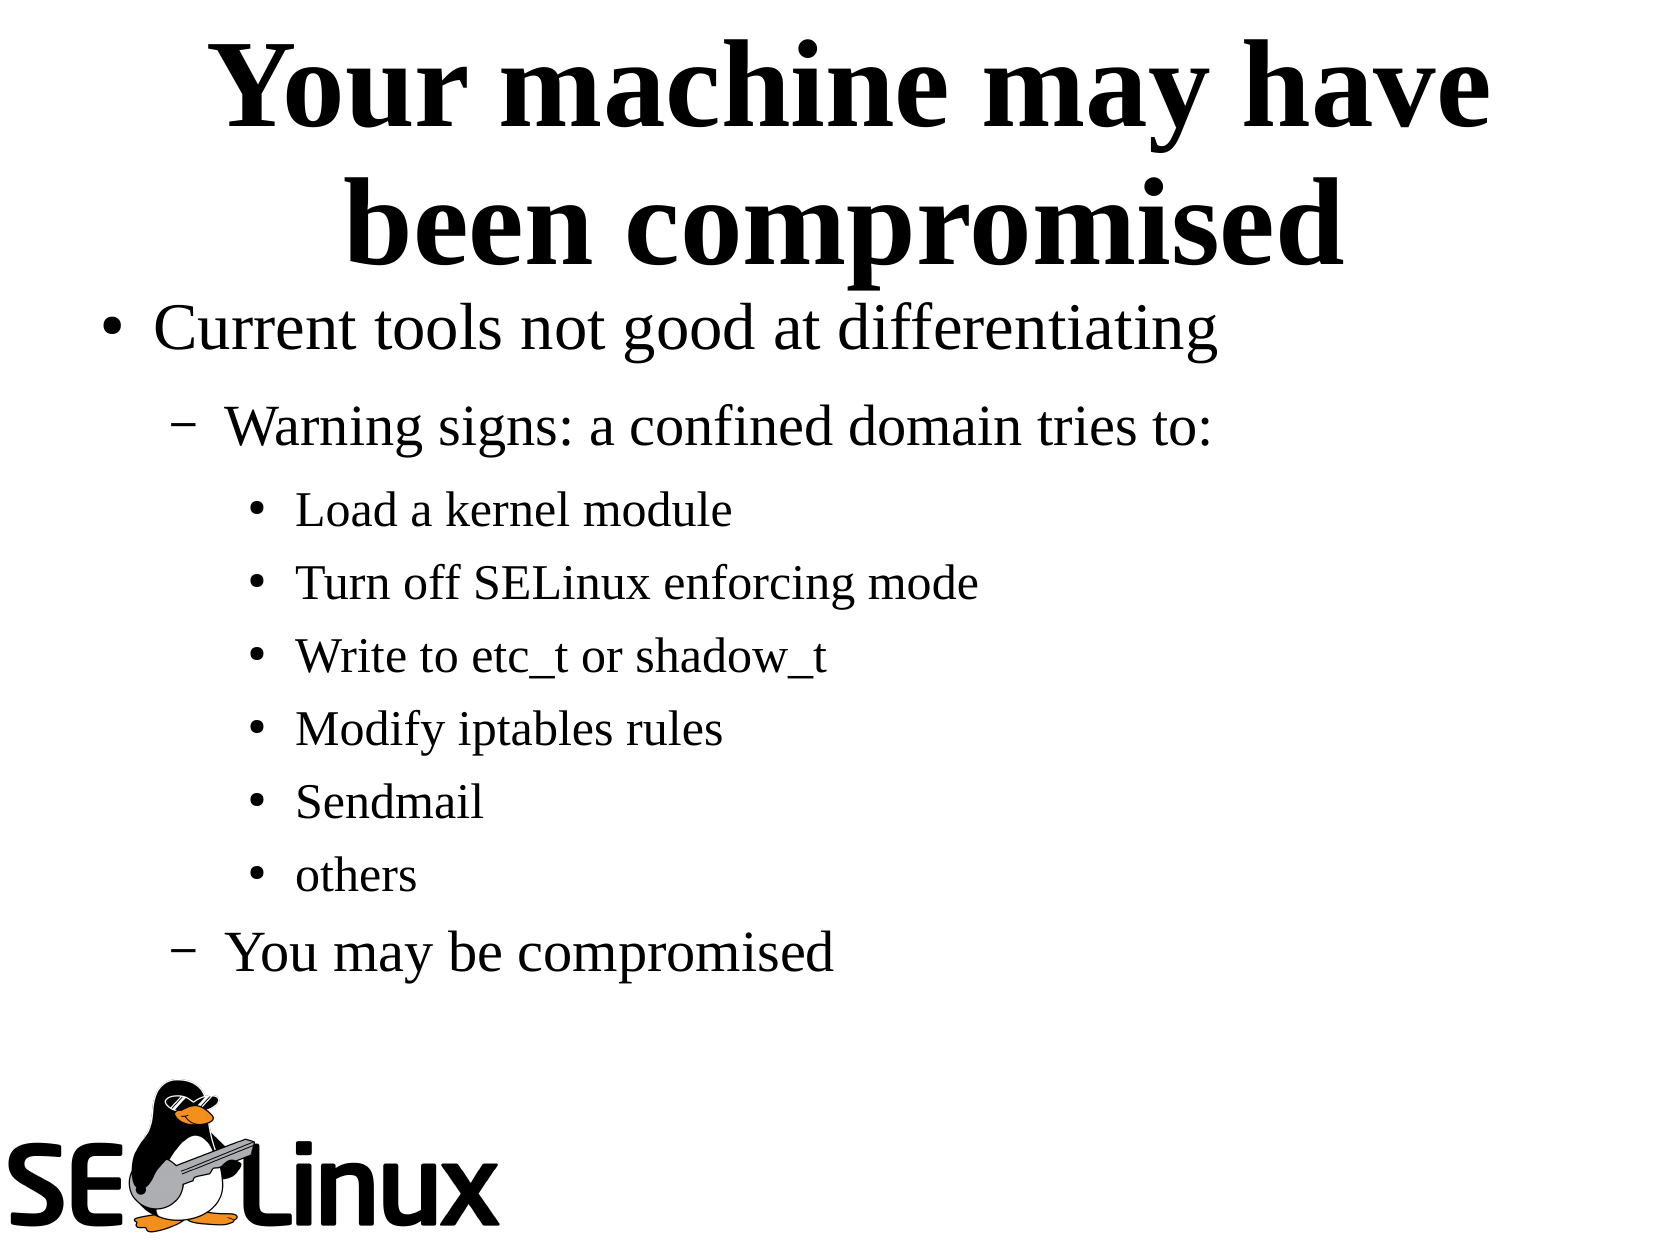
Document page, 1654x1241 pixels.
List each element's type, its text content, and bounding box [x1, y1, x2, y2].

list Current tools not good at differentiating Warning signs: a confined domain tries to: Load a kernel module Turn off SELinux enforcing mode Write to etc_t or shadow_t Modify iptables rules Sendmail others You may be compromised [82, 290, 1571, 1010]
title Your machine may have been compromised [82, 14, 1571, 290]
picture [0, 919, 526, 1241]
